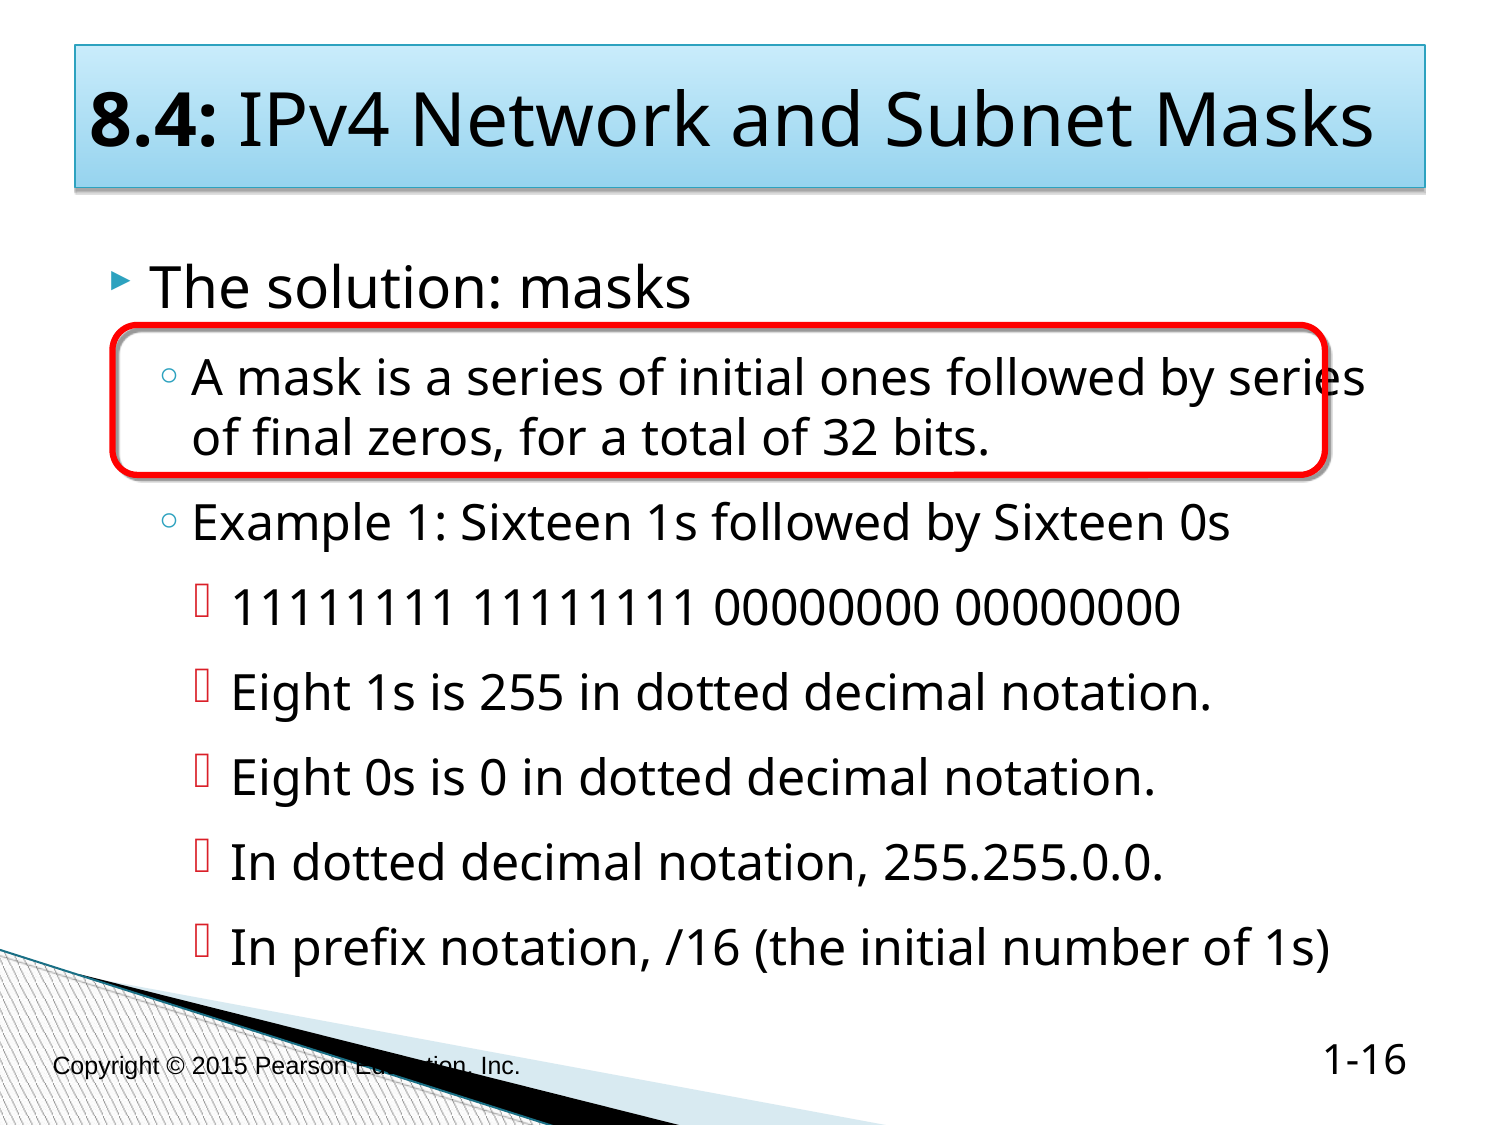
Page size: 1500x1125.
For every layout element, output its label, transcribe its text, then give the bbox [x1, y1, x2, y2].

slide_number 1-<number> [1287, 1037, 1423, 1098]
title 8.4: IPv4 Network and Subnet Masks [75, 45, 1425, 188]
list The solution: masks A mask is a series of initial ones followed by series of final zeros, for a total of 32 bits. Example 1: Sixteen 1s followed by Sixteen 0s 11111111 11111111 00000000 00000000 Eight 1s is 255 in dotted decimal notation. Eight 0s is 0 in dotted decimal notation. In dotted decimal notation, 255.255.0.0. In prefix notation, /16 (the initial number of 1s) [75, 242, 1425, 986]
footer Copyright © 2015 Pearson Education, Inc. [37, 1040, 550, 1088]
picture [0, 952, 543, 1125]
